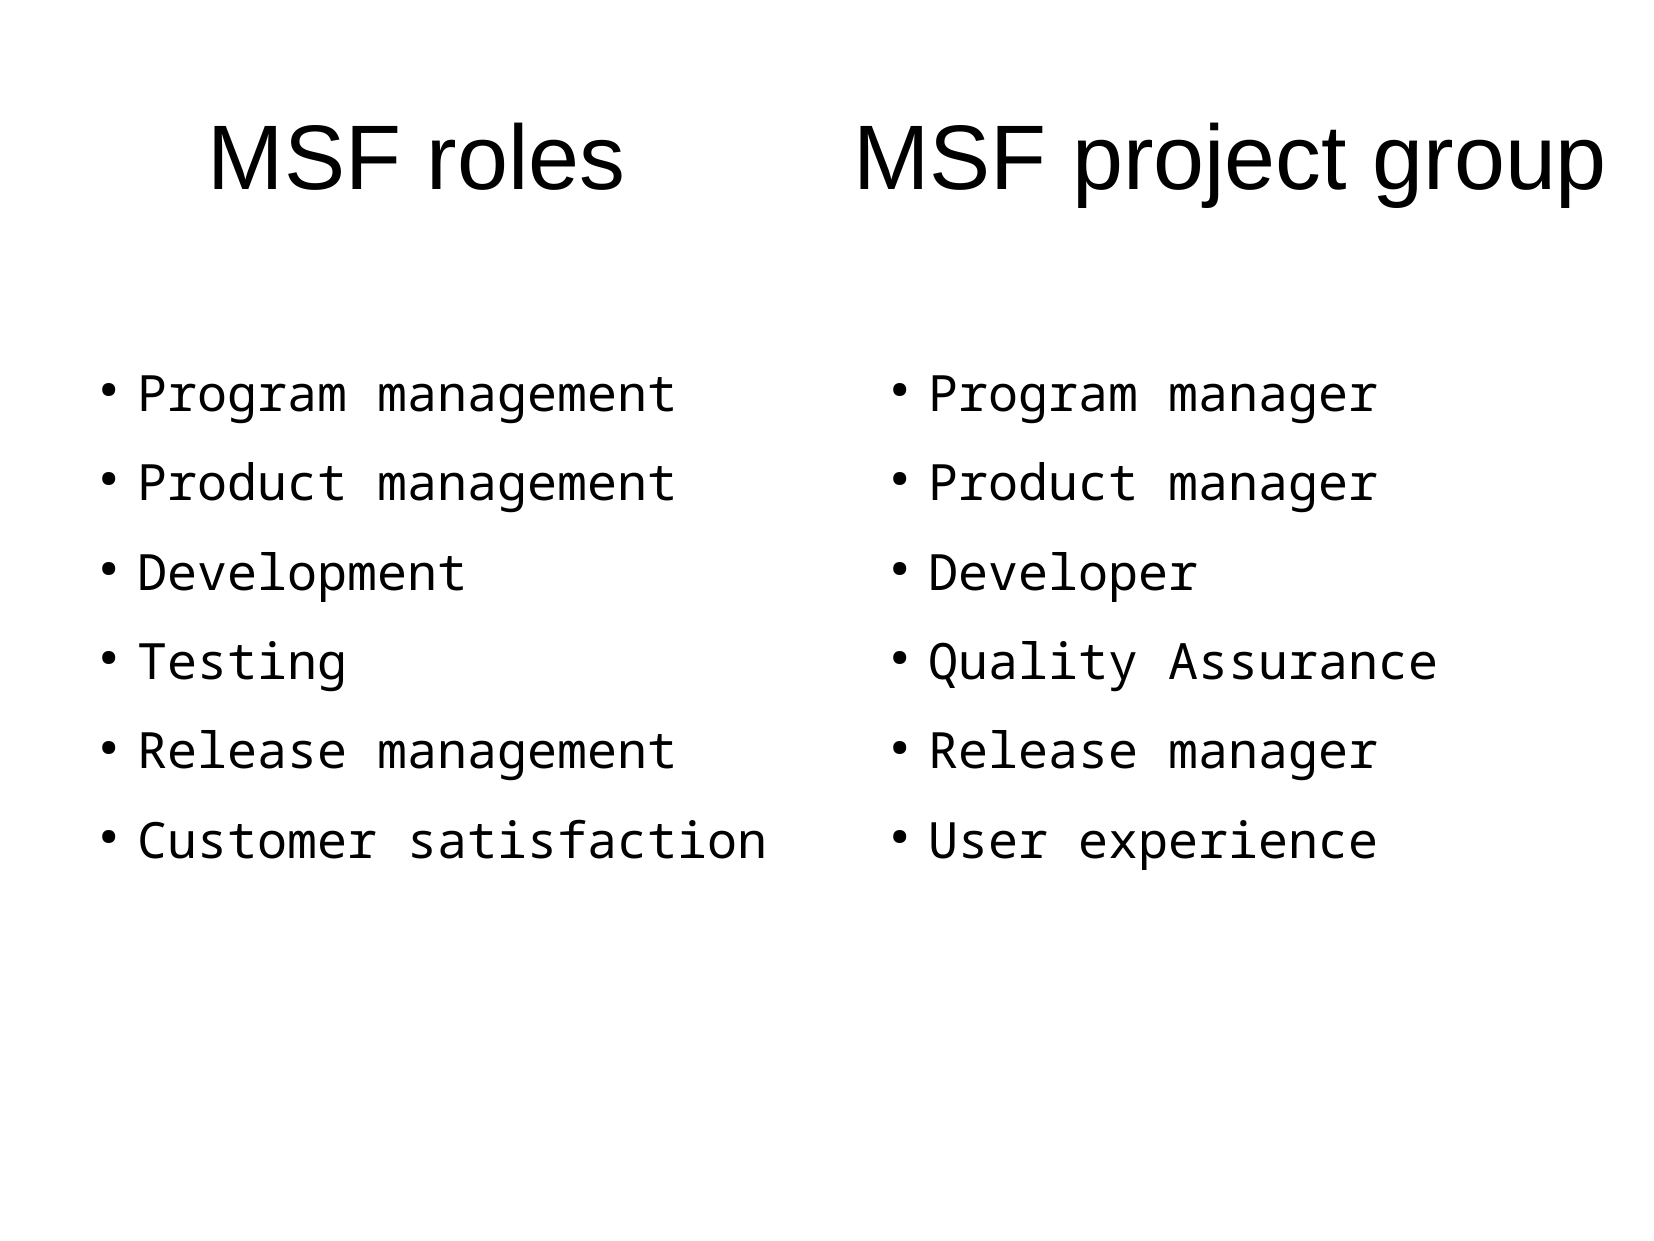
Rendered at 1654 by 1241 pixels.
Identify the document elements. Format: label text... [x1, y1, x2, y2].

title MSF roles [24, 49, 809, 257]
text_box Program manager Product manager Developer Quality Assurance Release manager User experience [815, 271, 1594, 1059]
text_box MSF project group [832, 49, 1630, 257]
list Program management Product management Development Testing Release management Customer satisfaction [24, 271, 815, 1059]
